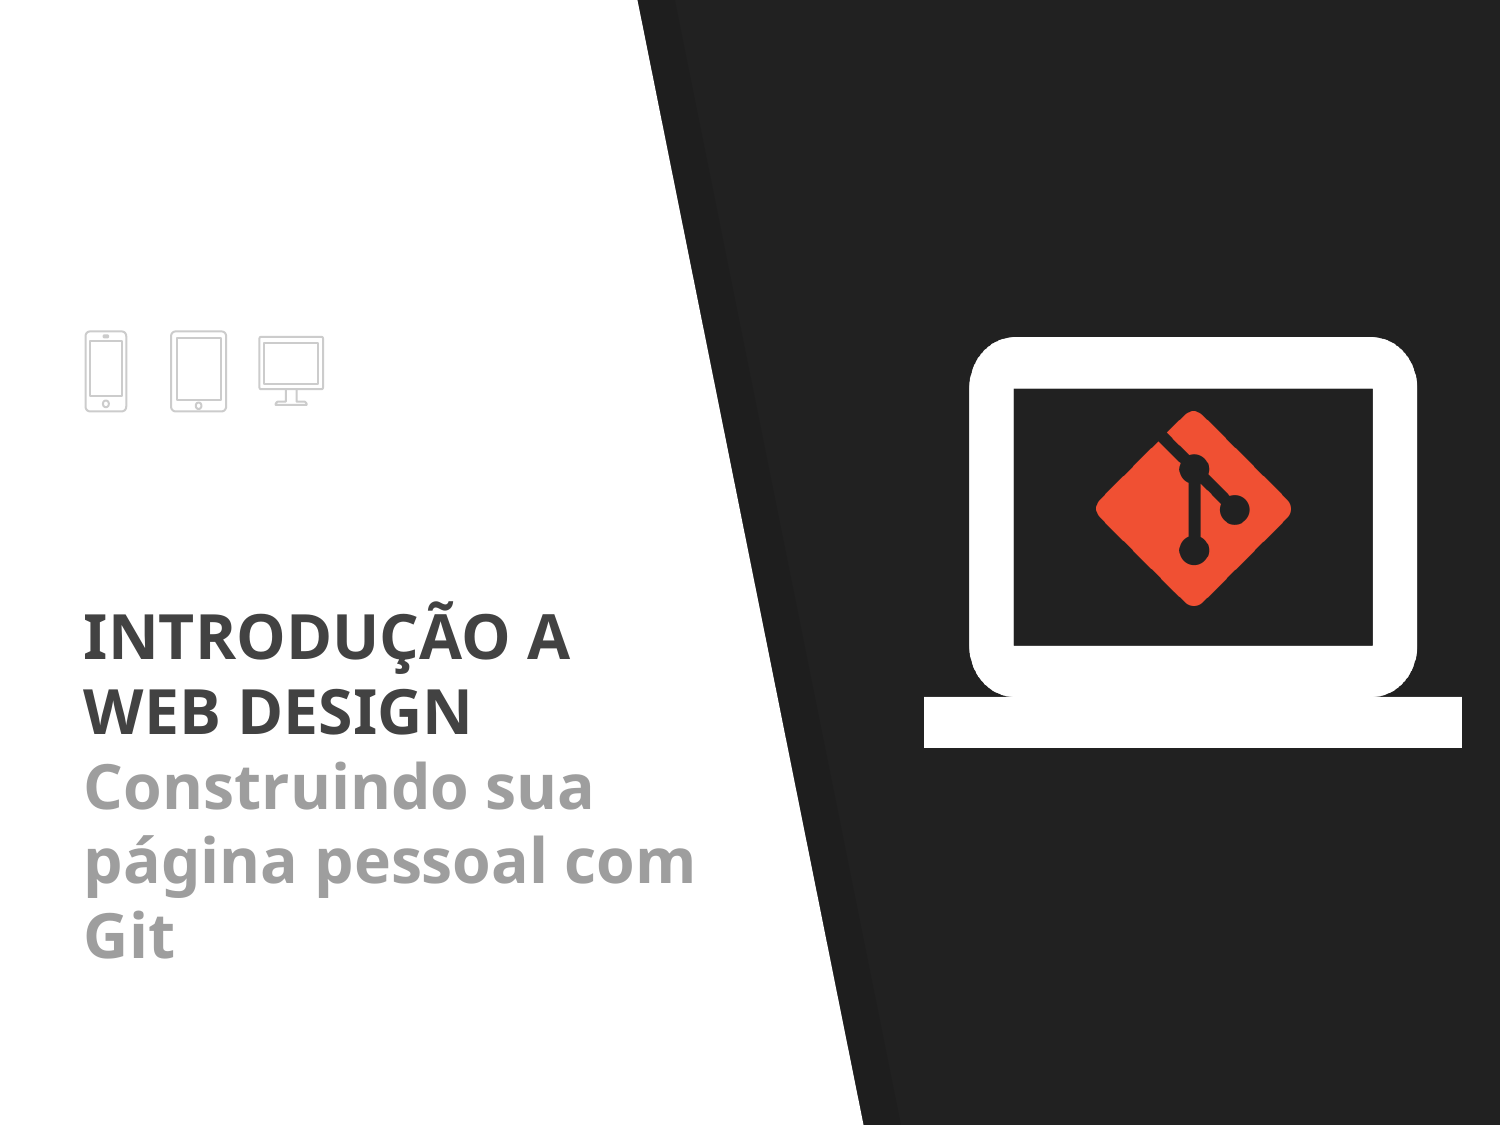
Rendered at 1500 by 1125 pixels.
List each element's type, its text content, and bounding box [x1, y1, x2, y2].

title INTRODUÇÃO A WEB DESIGN Construindo sua página pessoal com Git [68, 727, 763, 987]
picture [924, 337, 1462, 748]
